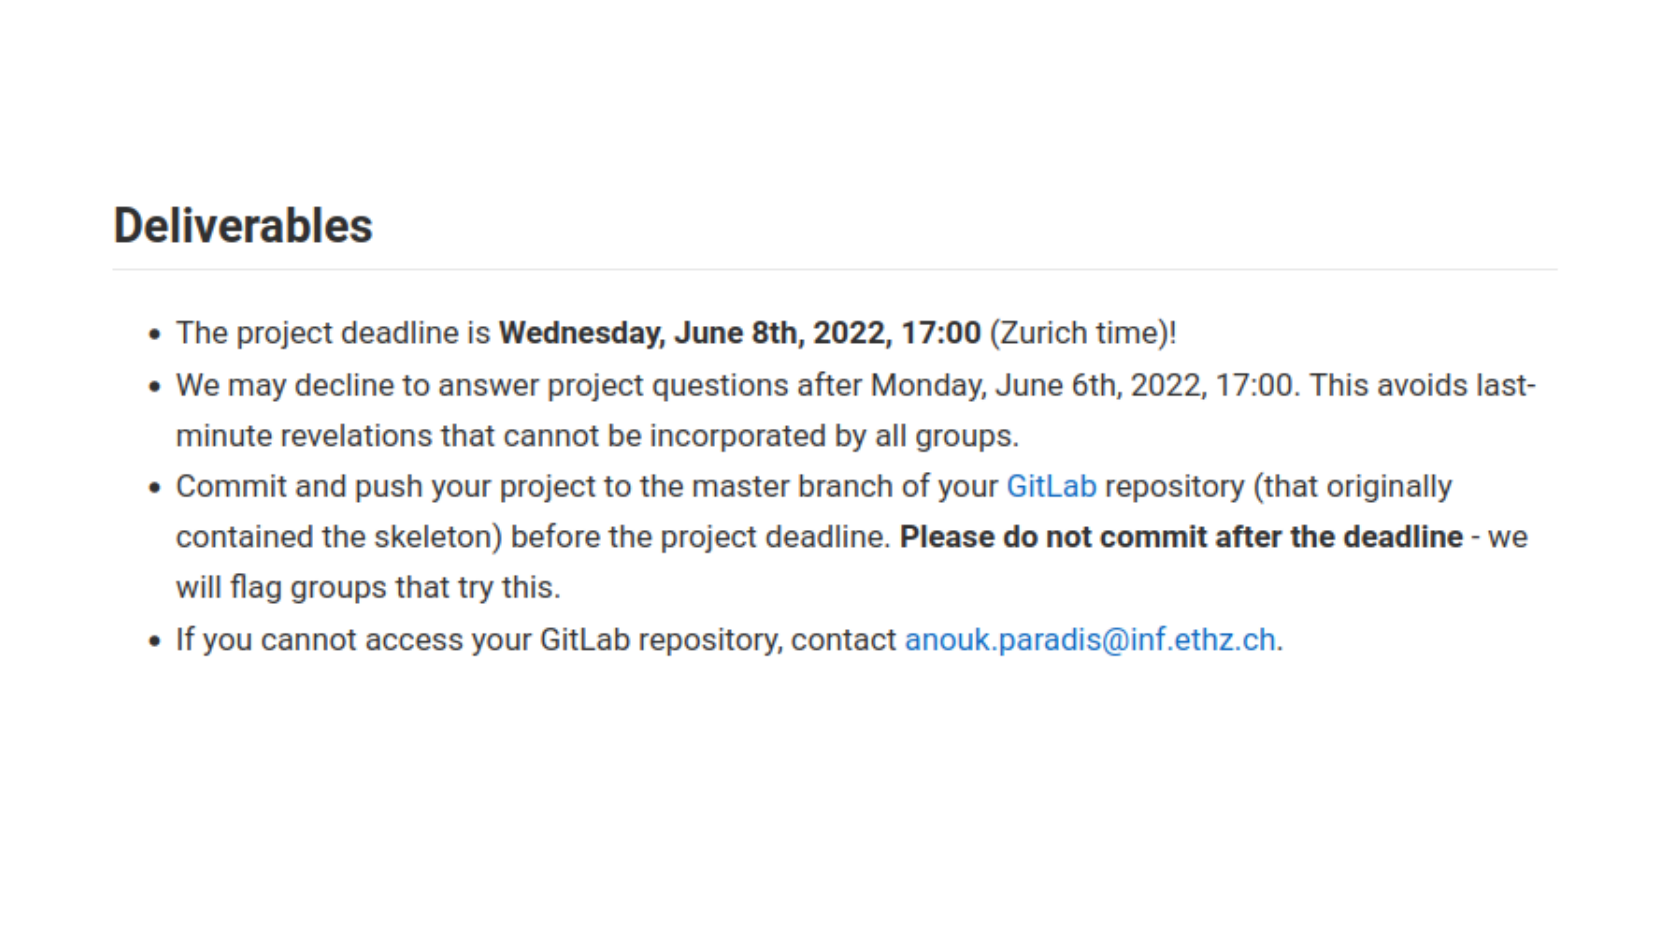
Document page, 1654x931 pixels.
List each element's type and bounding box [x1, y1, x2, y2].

picture [98, 181, 1575, 703]
